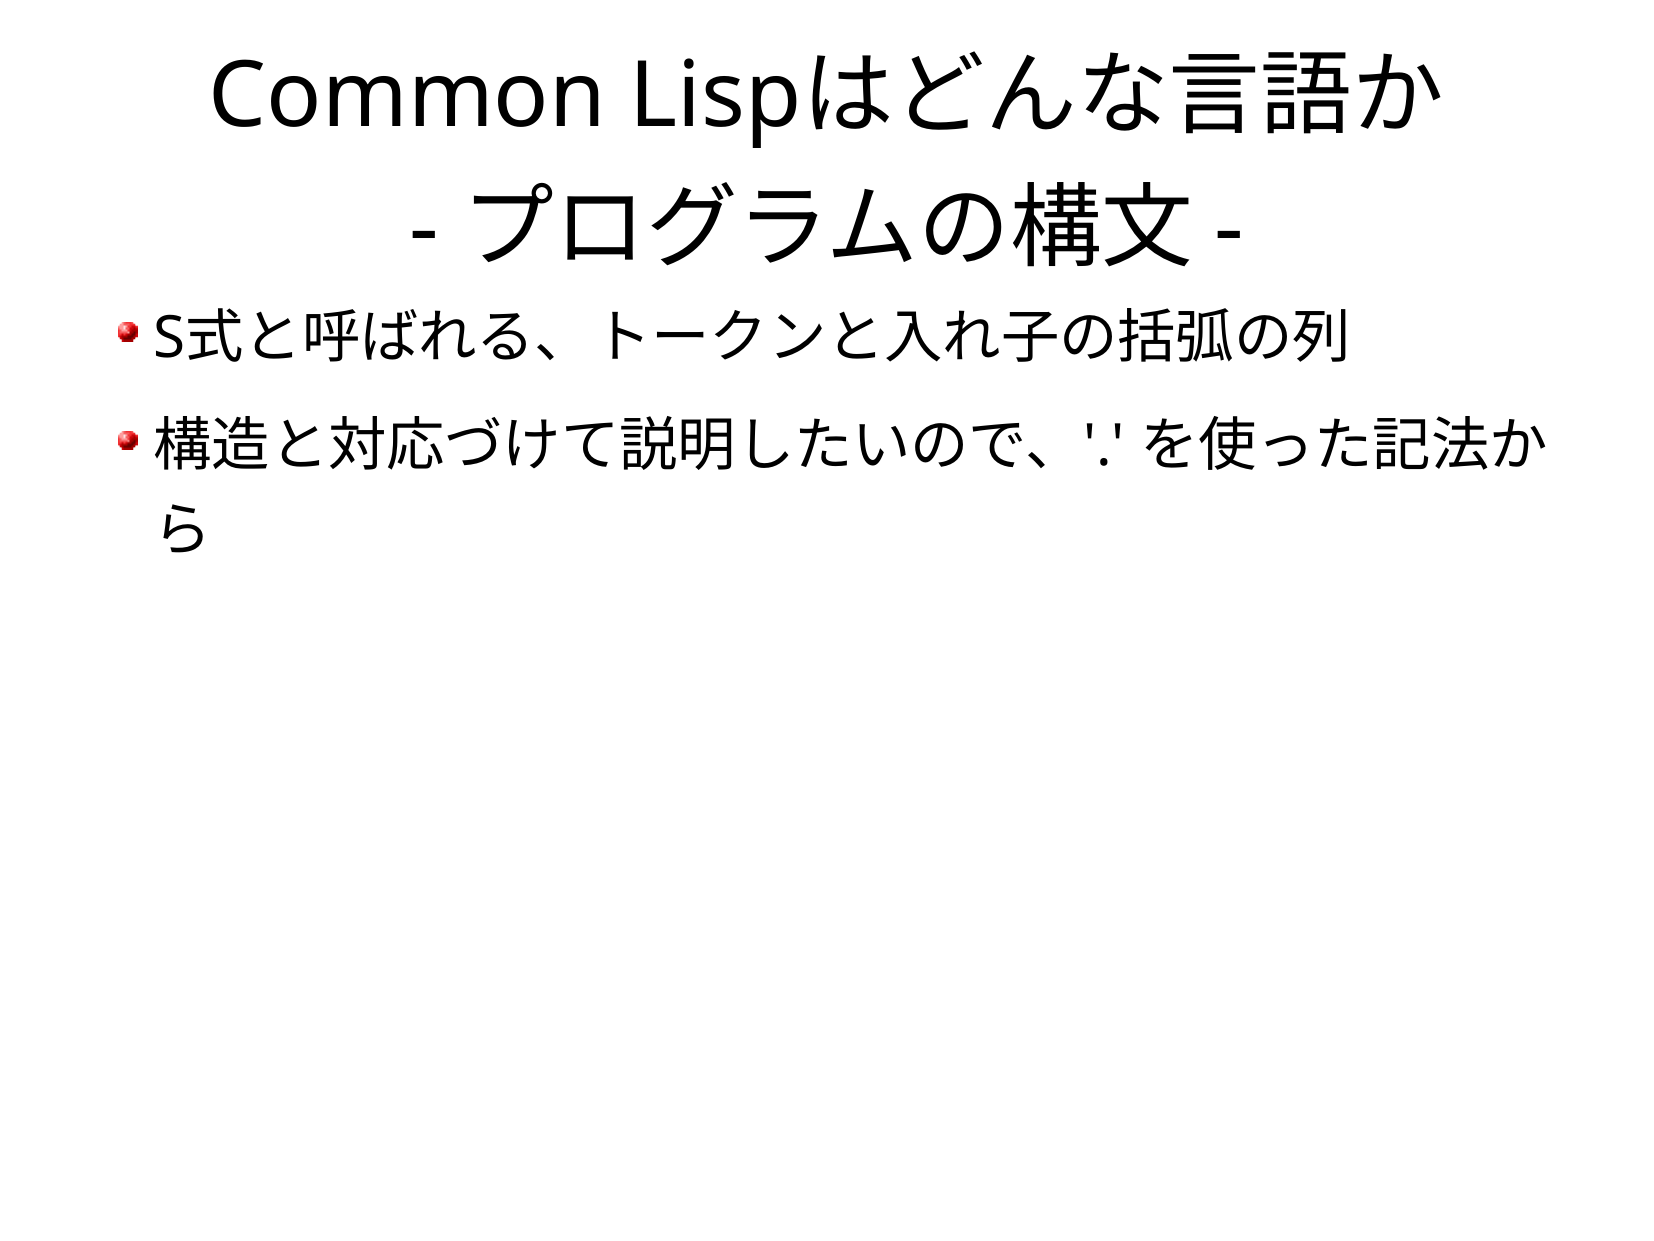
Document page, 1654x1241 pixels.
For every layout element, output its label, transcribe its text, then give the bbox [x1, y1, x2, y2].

title Common Lispはどんな言語か - プログラムの構文 - [82, 48, 1571, 258]
list S式と呼ばれる、トークンと入れ子の括弧の列 構造と対応づけて説明したいので、'.' を使った記法から [82, 290, 1571, 1109]
